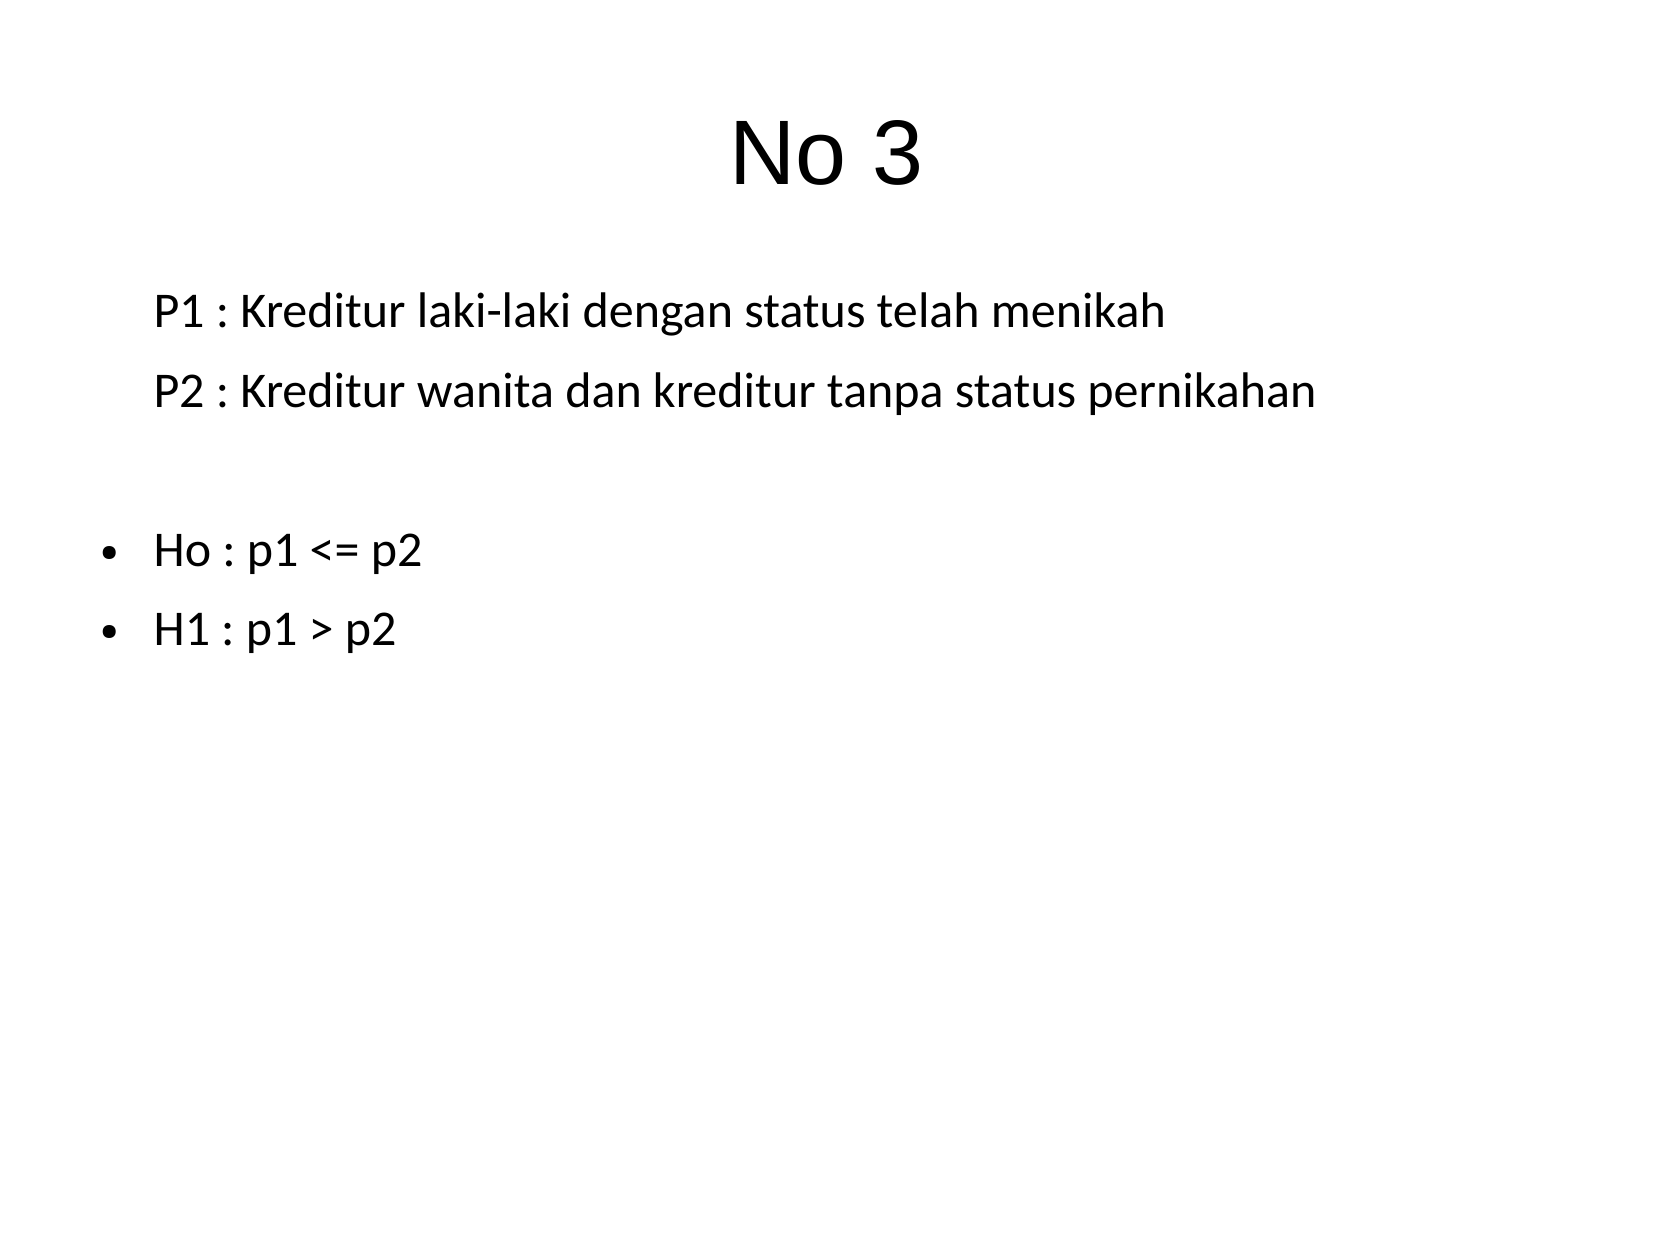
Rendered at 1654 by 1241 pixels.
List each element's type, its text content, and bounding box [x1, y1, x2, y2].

list P1 : Kreditur laki-laki dengan status telah menikah P2 : Kreditur wanita dan kreditur tanpa status pernikahan Ho : p1 <= p2 H1 : p1 > p2 [82, 290, 1571, 1109]
title No 3 [82, 49, 1571, 257]
